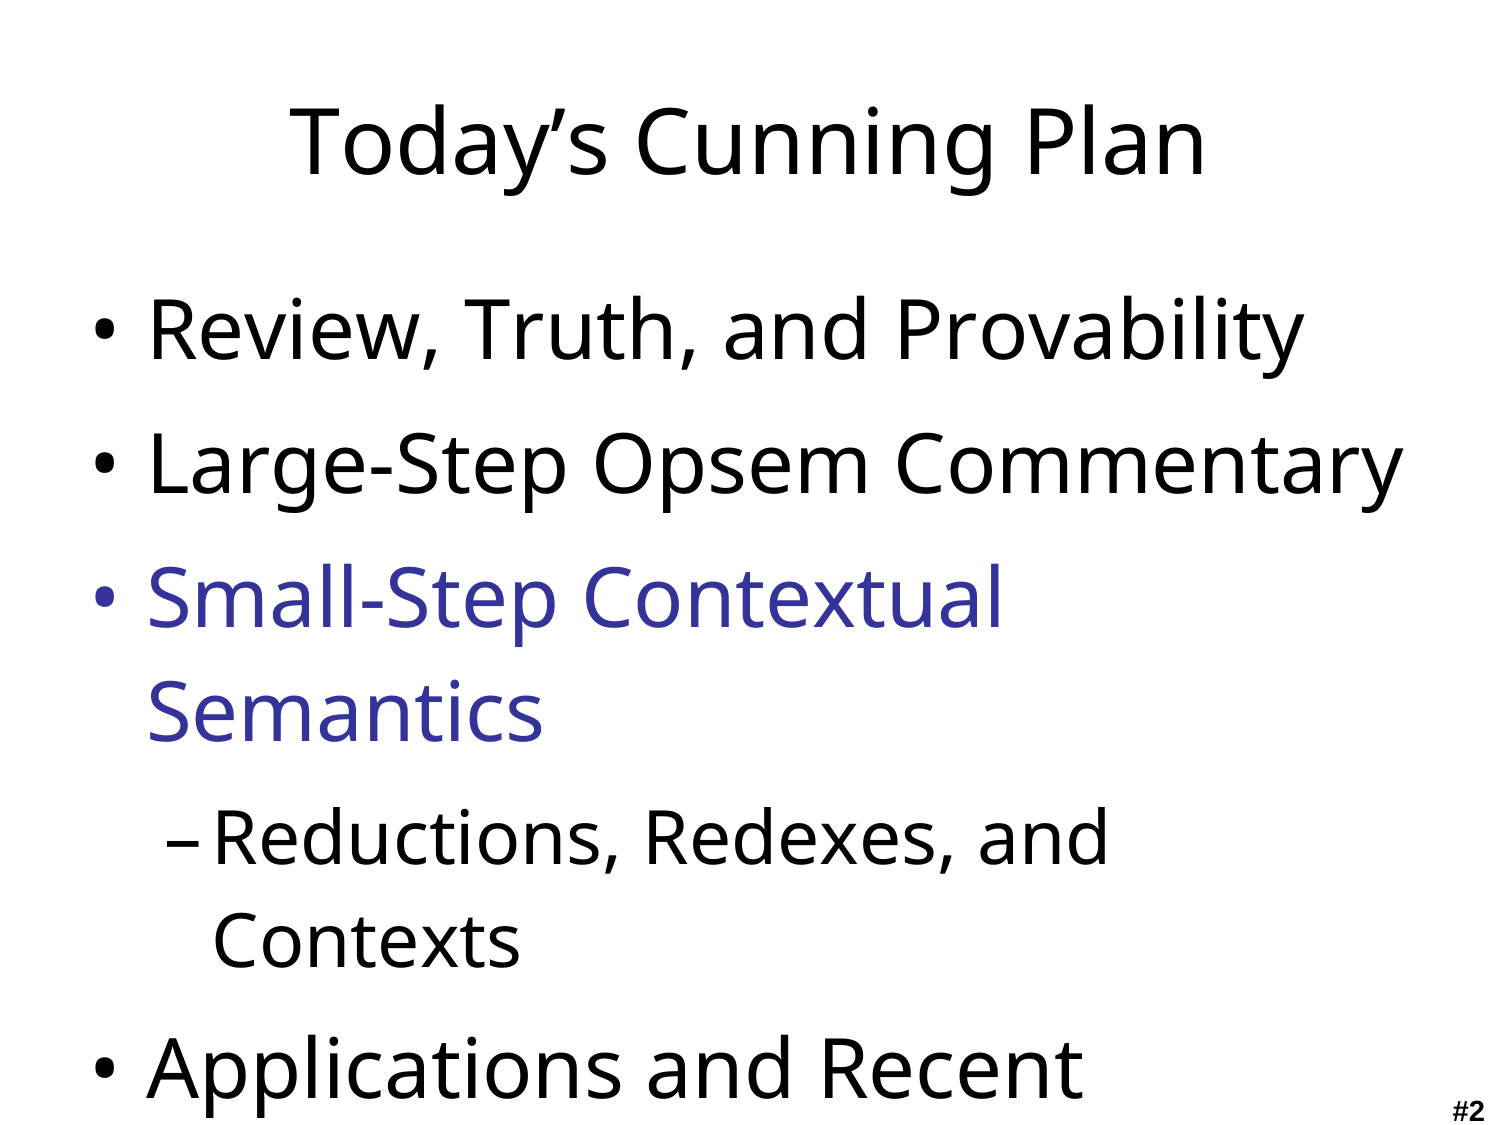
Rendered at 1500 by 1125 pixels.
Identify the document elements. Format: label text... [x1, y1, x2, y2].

list Review, Truth, and Provability Large-Step Opsem Commentary Small-Step Contextual Semantics Reductions, Redexes, and Contexts Applications and Recent Research [75, 262, 1426, 1006]
title Today’s Cunning Plan [75, 45, 1426, 233]
